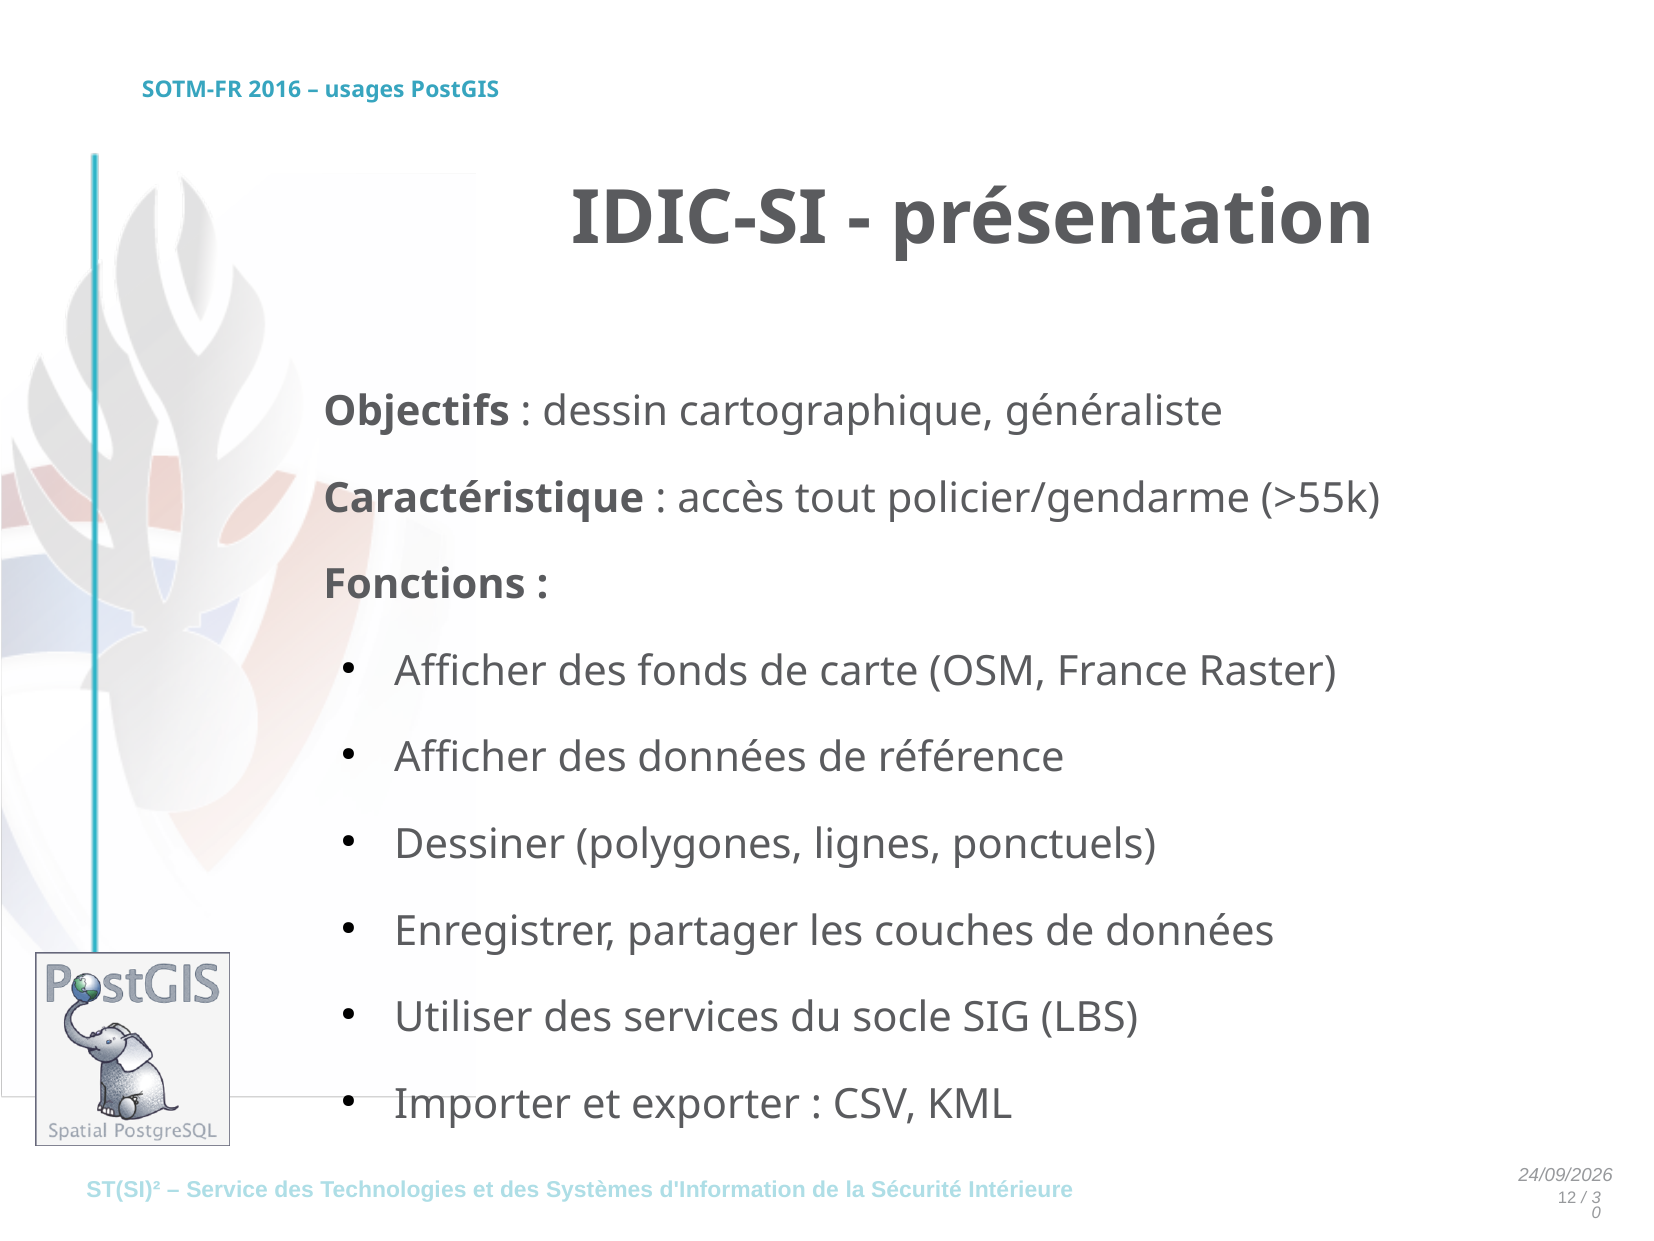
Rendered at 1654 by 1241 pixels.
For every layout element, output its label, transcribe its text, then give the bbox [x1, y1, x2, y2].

title SOTM-FR 2016 – usages PostGIS [141, 70, 1571, 107]
picture [0, 86, 476, 1176]
list IDIC-SI - présentation Objectifs : dessin cartographique, généraliste Caractéristique : accès tout policier/gendarme (>55k) Fonctions : Afficher des fonds de carte (OSM, France Raster) Afficher des données de référence Dessiner (polygones, lignes, ponctuels) Enregistrer, partager les couches de données Utiliser des services du socle SIG (LBS) Importer et exporter : CSV, KML [323, 162, 1624, 1155]
